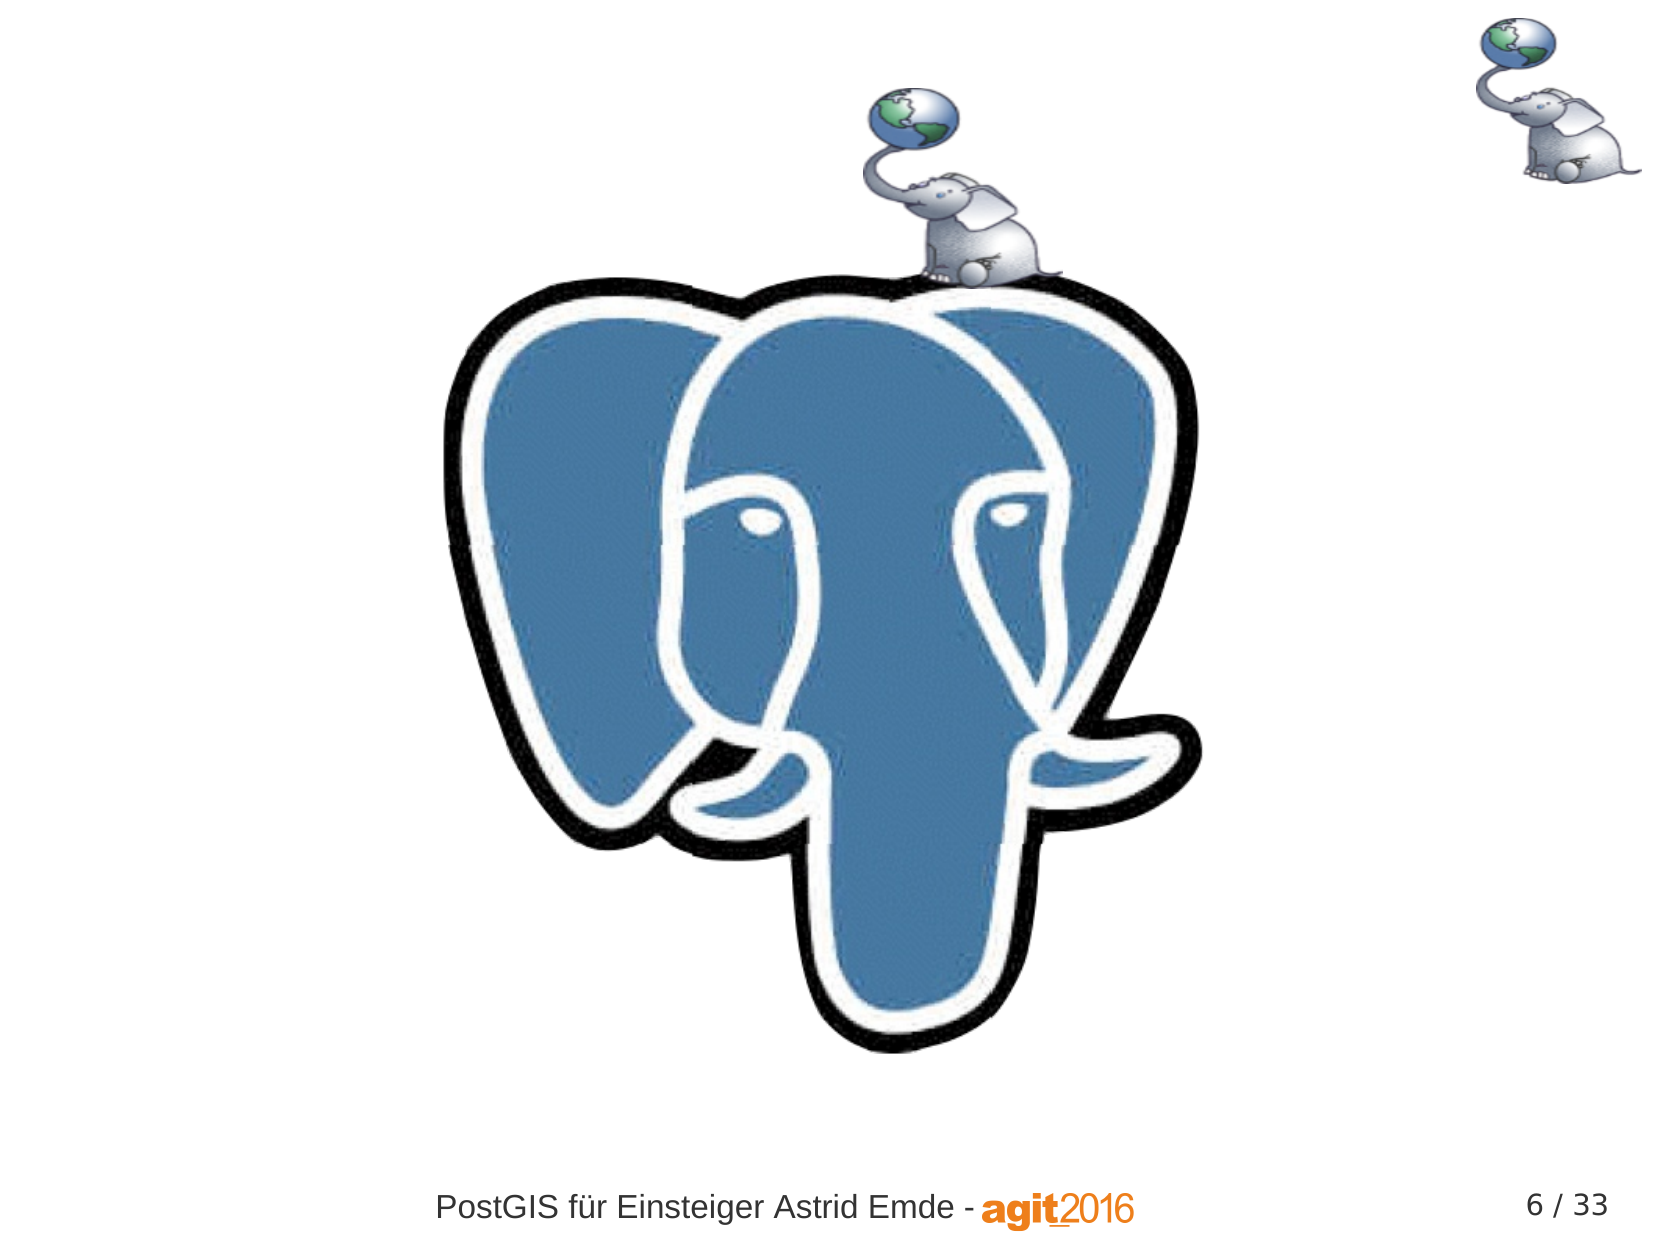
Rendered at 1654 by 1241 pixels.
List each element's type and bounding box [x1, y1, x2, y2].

picture [386, 88, 1329, 1093]
picture [1476, 18, 1642, 184]
picture [981, 1192, 1135, 1232]
